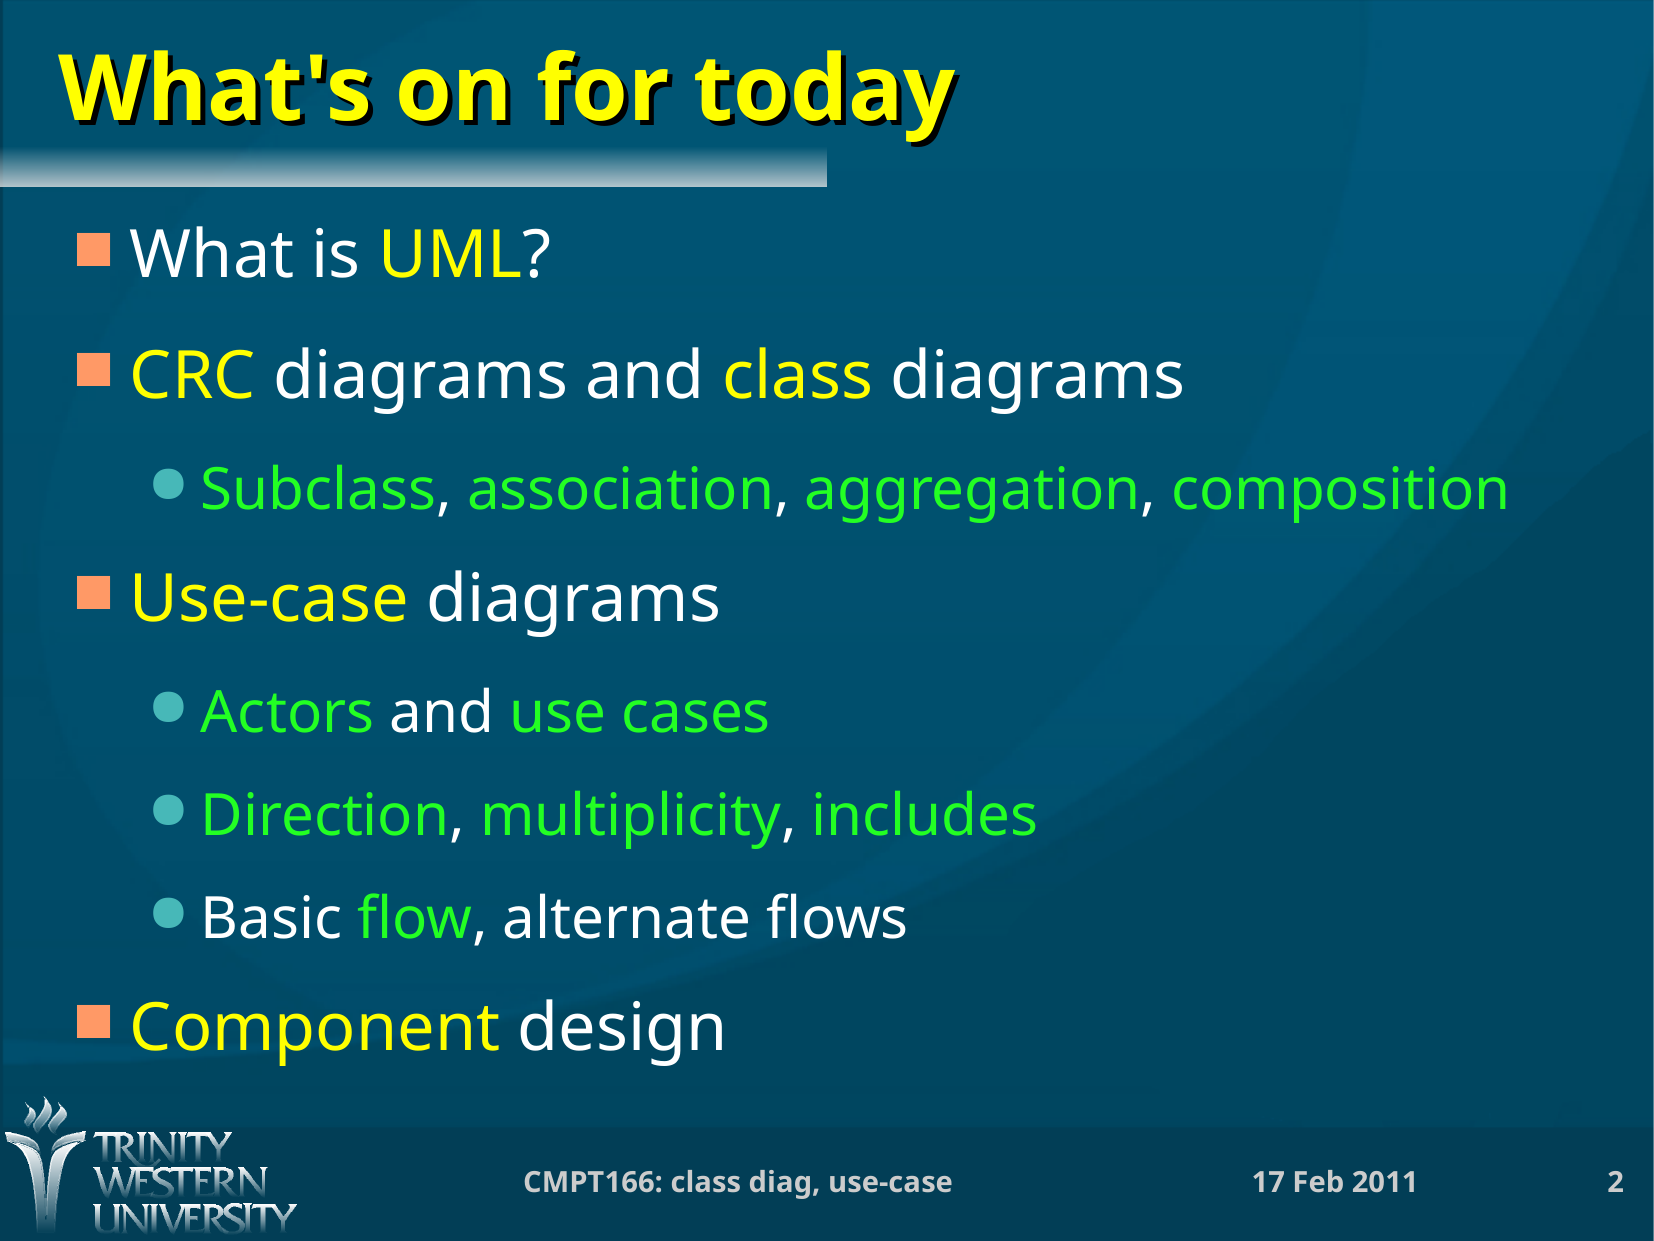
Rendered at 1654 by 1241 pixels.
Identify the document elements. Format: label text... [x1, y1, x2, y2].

list What is UML? CRC diagrams and class diagrams Subclass, association, aggregation, composition Use-case diagrams Actors and use cases Direction, multiplicity, includes Basic flow, alternate flows Component design [59, 206, 1625, 1026]
text_box Company [0, 154, 827, 158]
title What's on for today [59, 19, 1595, 148]
picture [38, 1227, 54, 1232]
